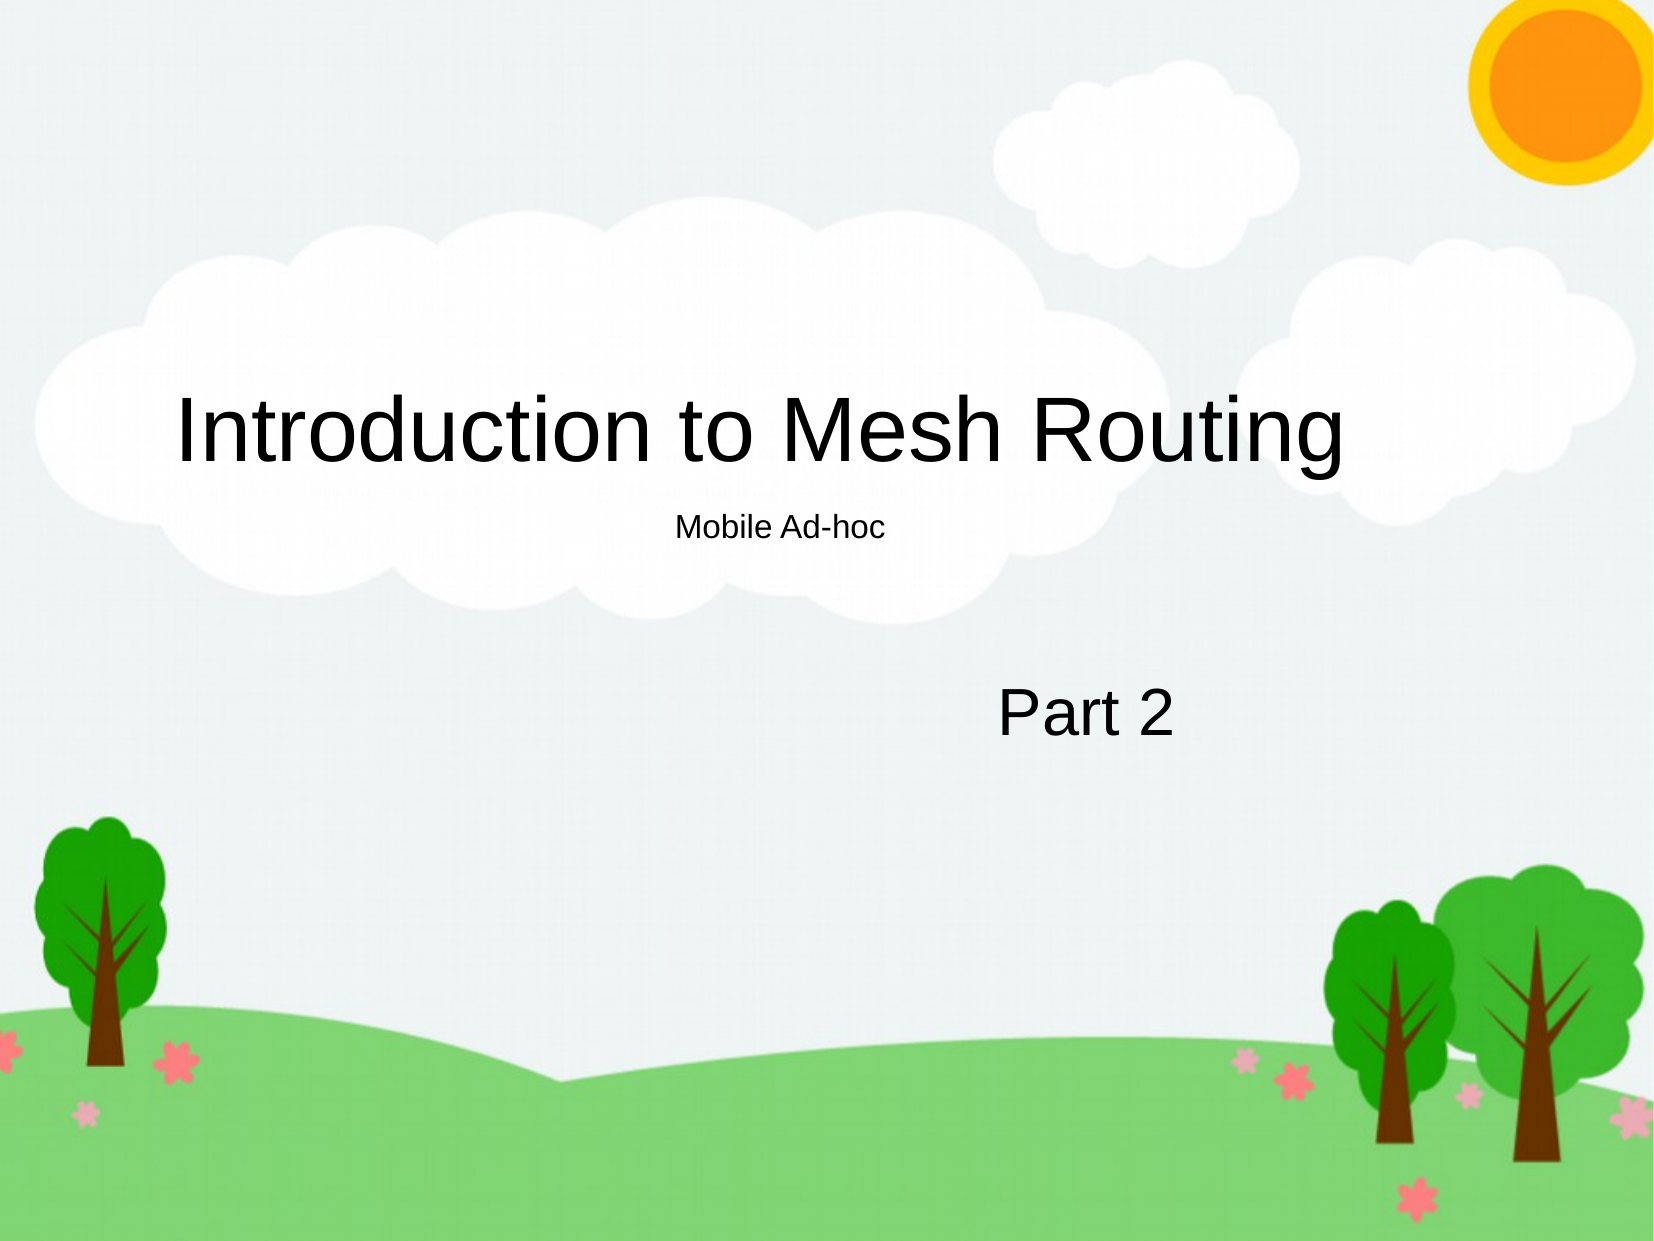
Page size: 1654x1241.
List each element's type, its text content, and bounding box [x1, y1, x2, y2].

subtitle Part 2 [661, 632, 1512, 792]
text_box Mobile Ad-hoc [660, 501, 931, 577]
title Introduction to Mesh Routing [47, 283, 1512, 577]
picture [0, 0, 1654, 1241]
